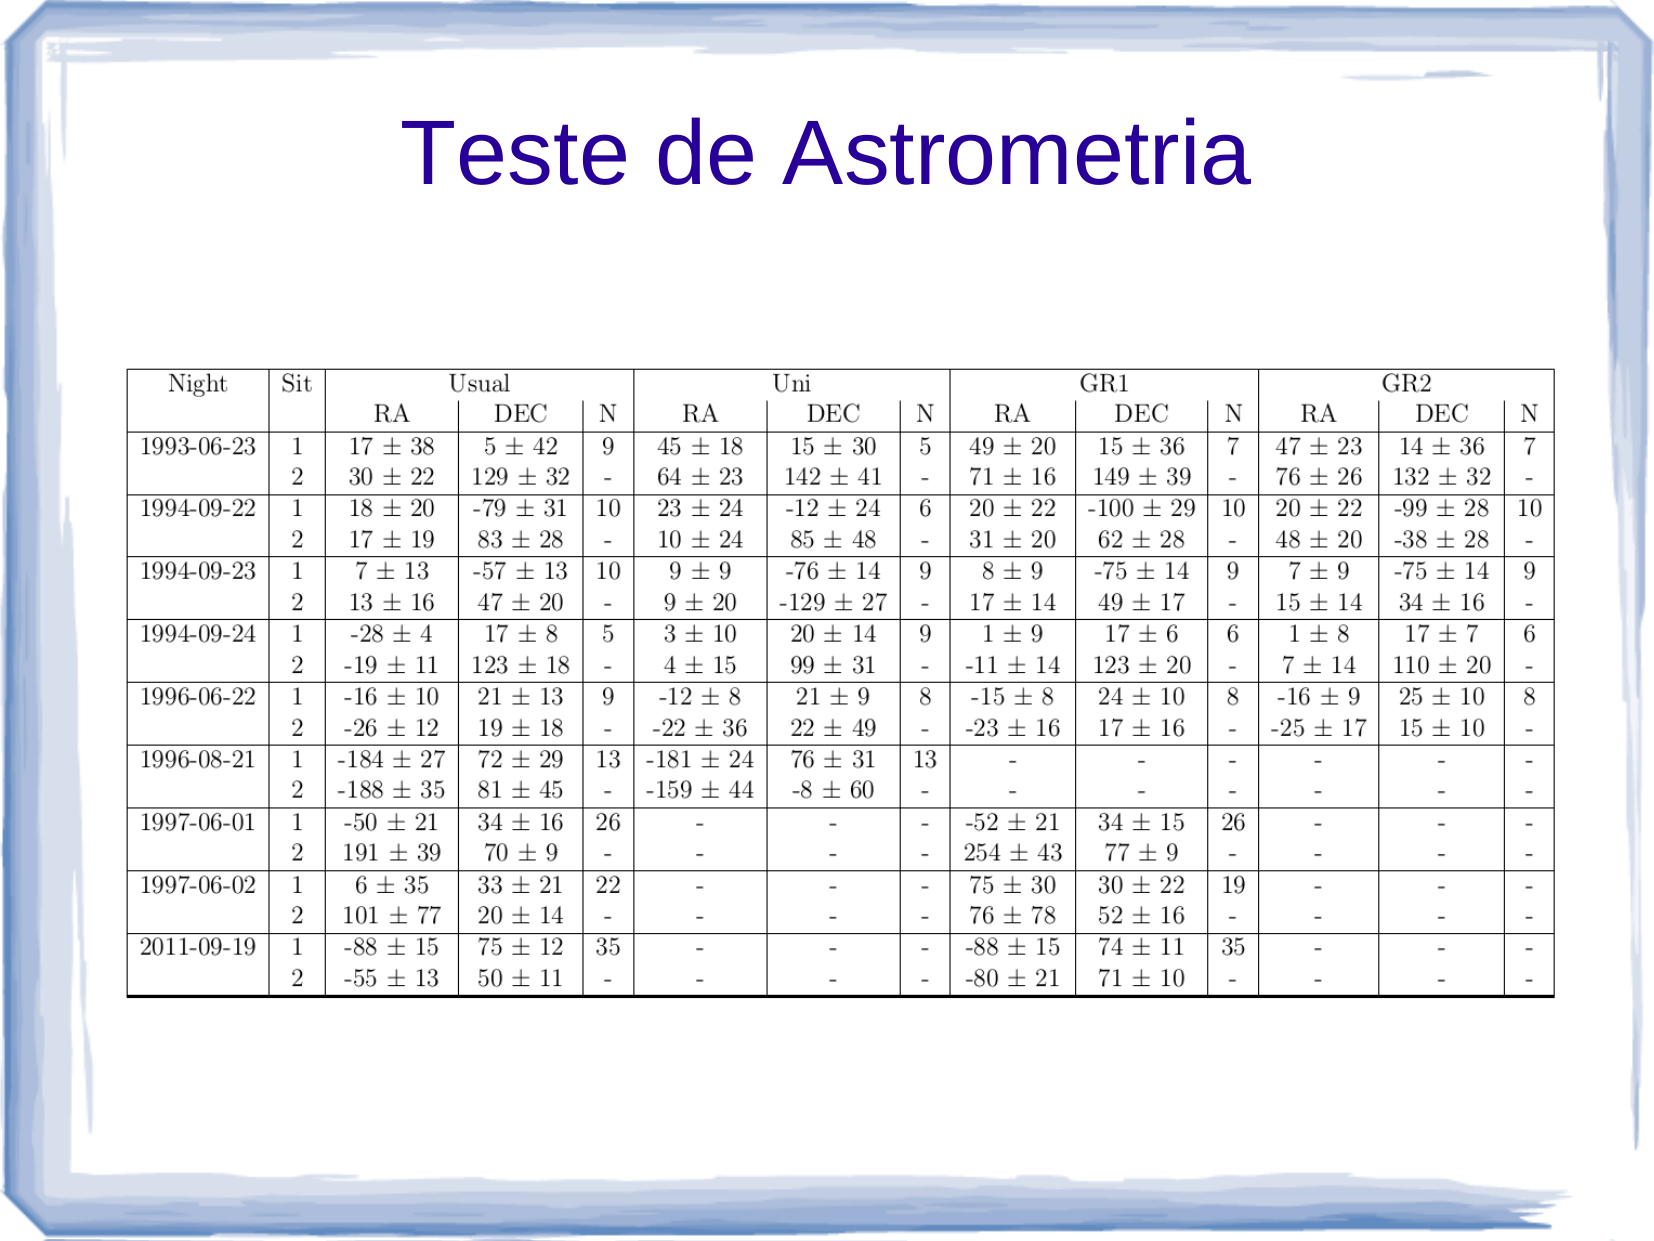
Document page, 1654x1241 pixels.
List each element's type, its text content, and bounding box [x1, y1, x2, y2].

picture [0, 0, 1654, 1241]
title Teste de Astrometria [82, 49, 1571, 257]
